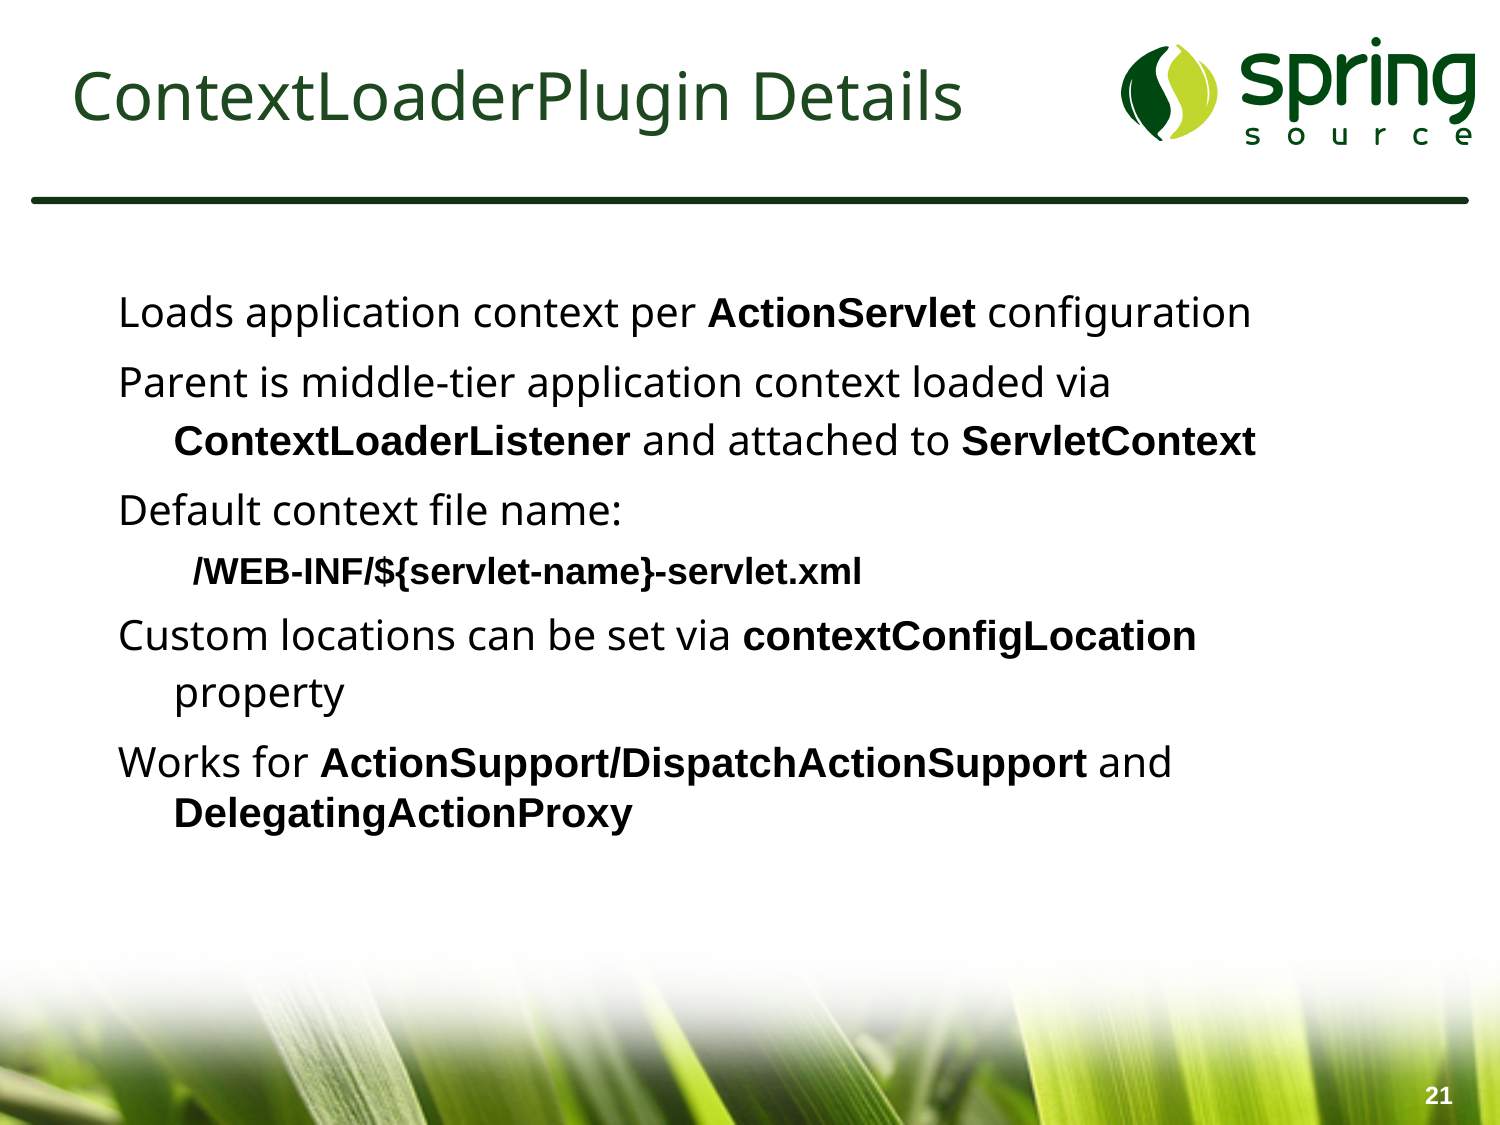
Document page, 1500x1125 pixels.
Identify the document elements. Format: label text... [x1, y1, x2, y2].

title ContextLoaderPlugin Details [56, 13, 1089, 176]
picture [1121, 37, 1475, 145]
list Loads application context per ActionServlet configuration Parent is middle-tier application context loaded via ContextLoaderListener and attached to ServletContext Default context file name: /WEB-INF/${servlet-name}-servlet.xml Custom locations can be set via contextConfigLocation property Works for ActionSupport/DispatchActionSupport and DelegatingActionProxy [103, 275, 1394, 938]
picture [0, 944, 1500, 1125]
